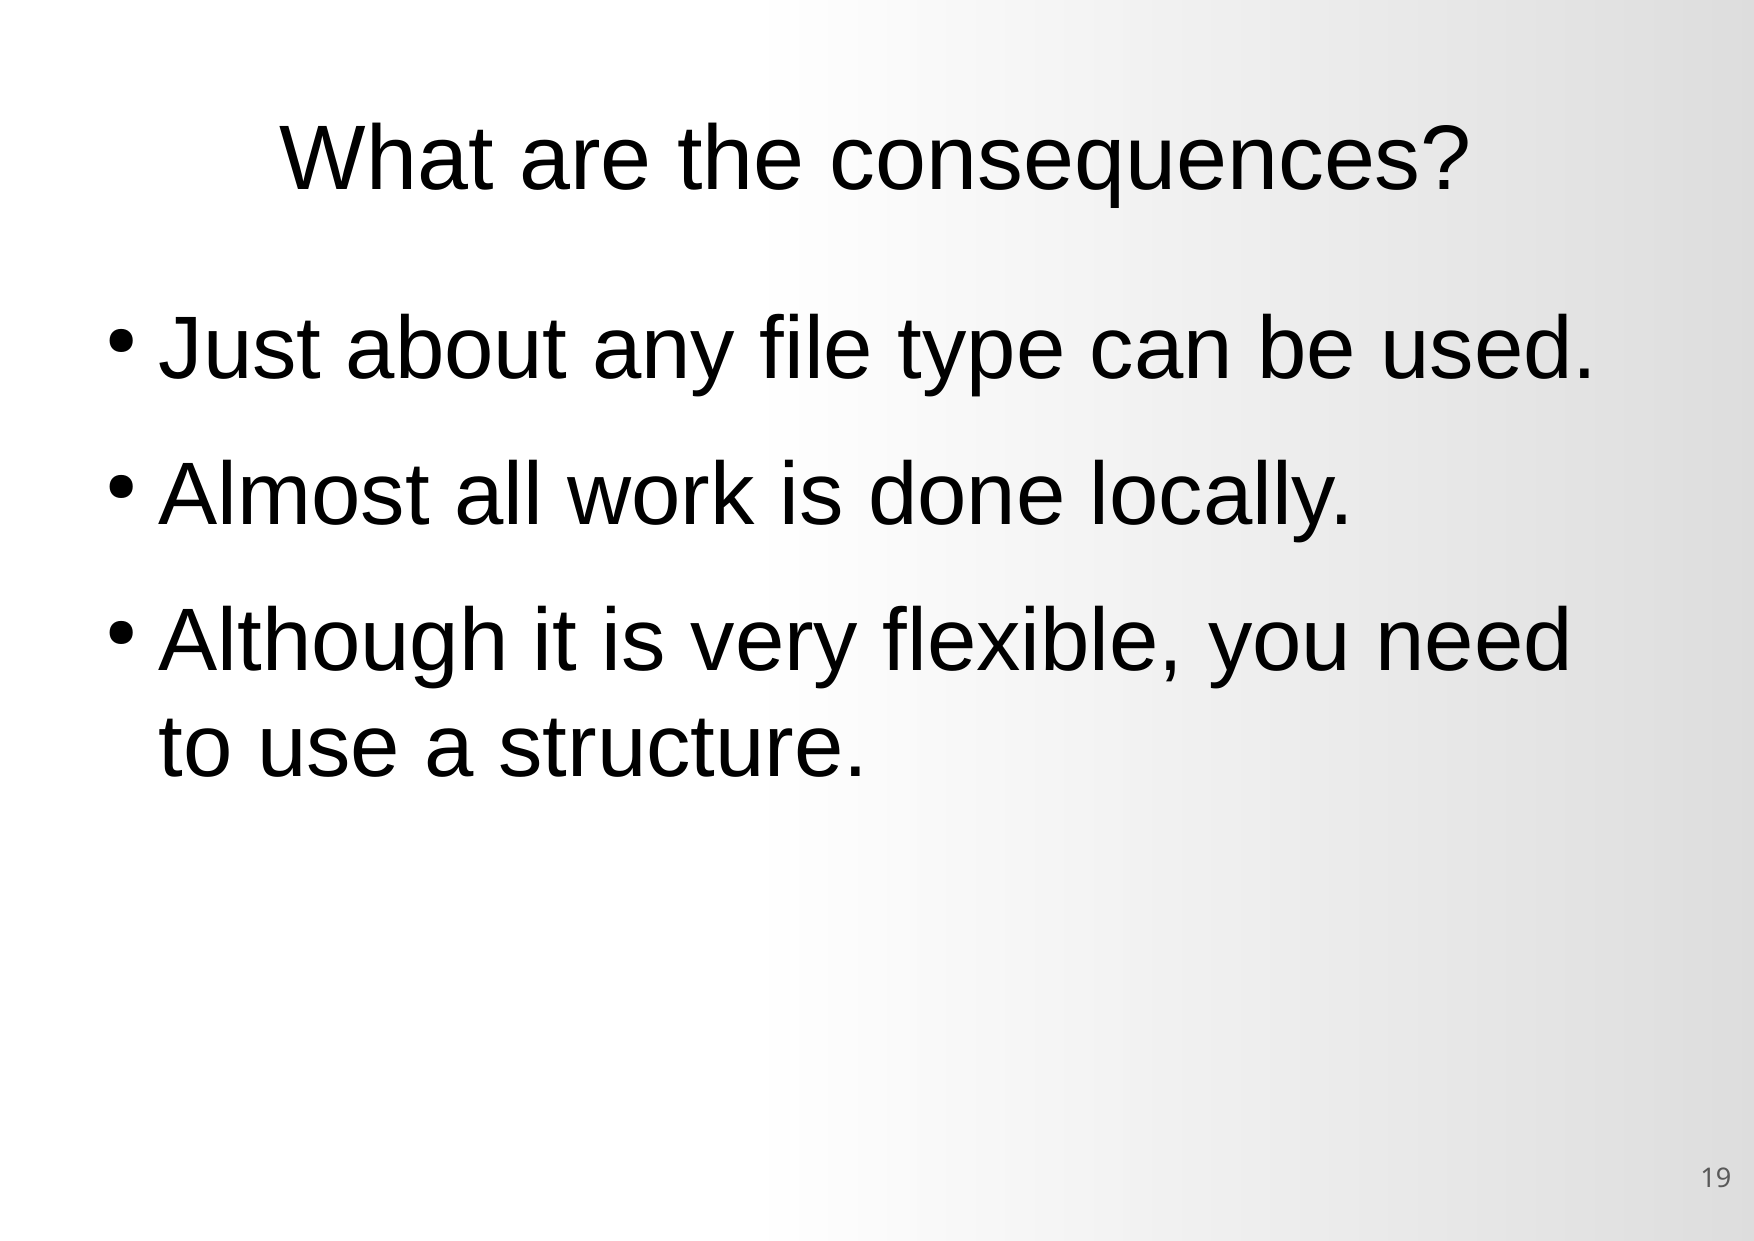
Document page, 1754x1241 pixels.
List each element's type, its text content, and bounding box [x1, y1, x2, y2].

list Just about any file type can be used. Almost all work is done locally. Although it is very flexible, you need to use a structure. [87, 290, 1667, 1010]
slide_number <number> [1641, 1145, 1747, 1241]
title What are the consequences? [87, 49, 1667, 257]
